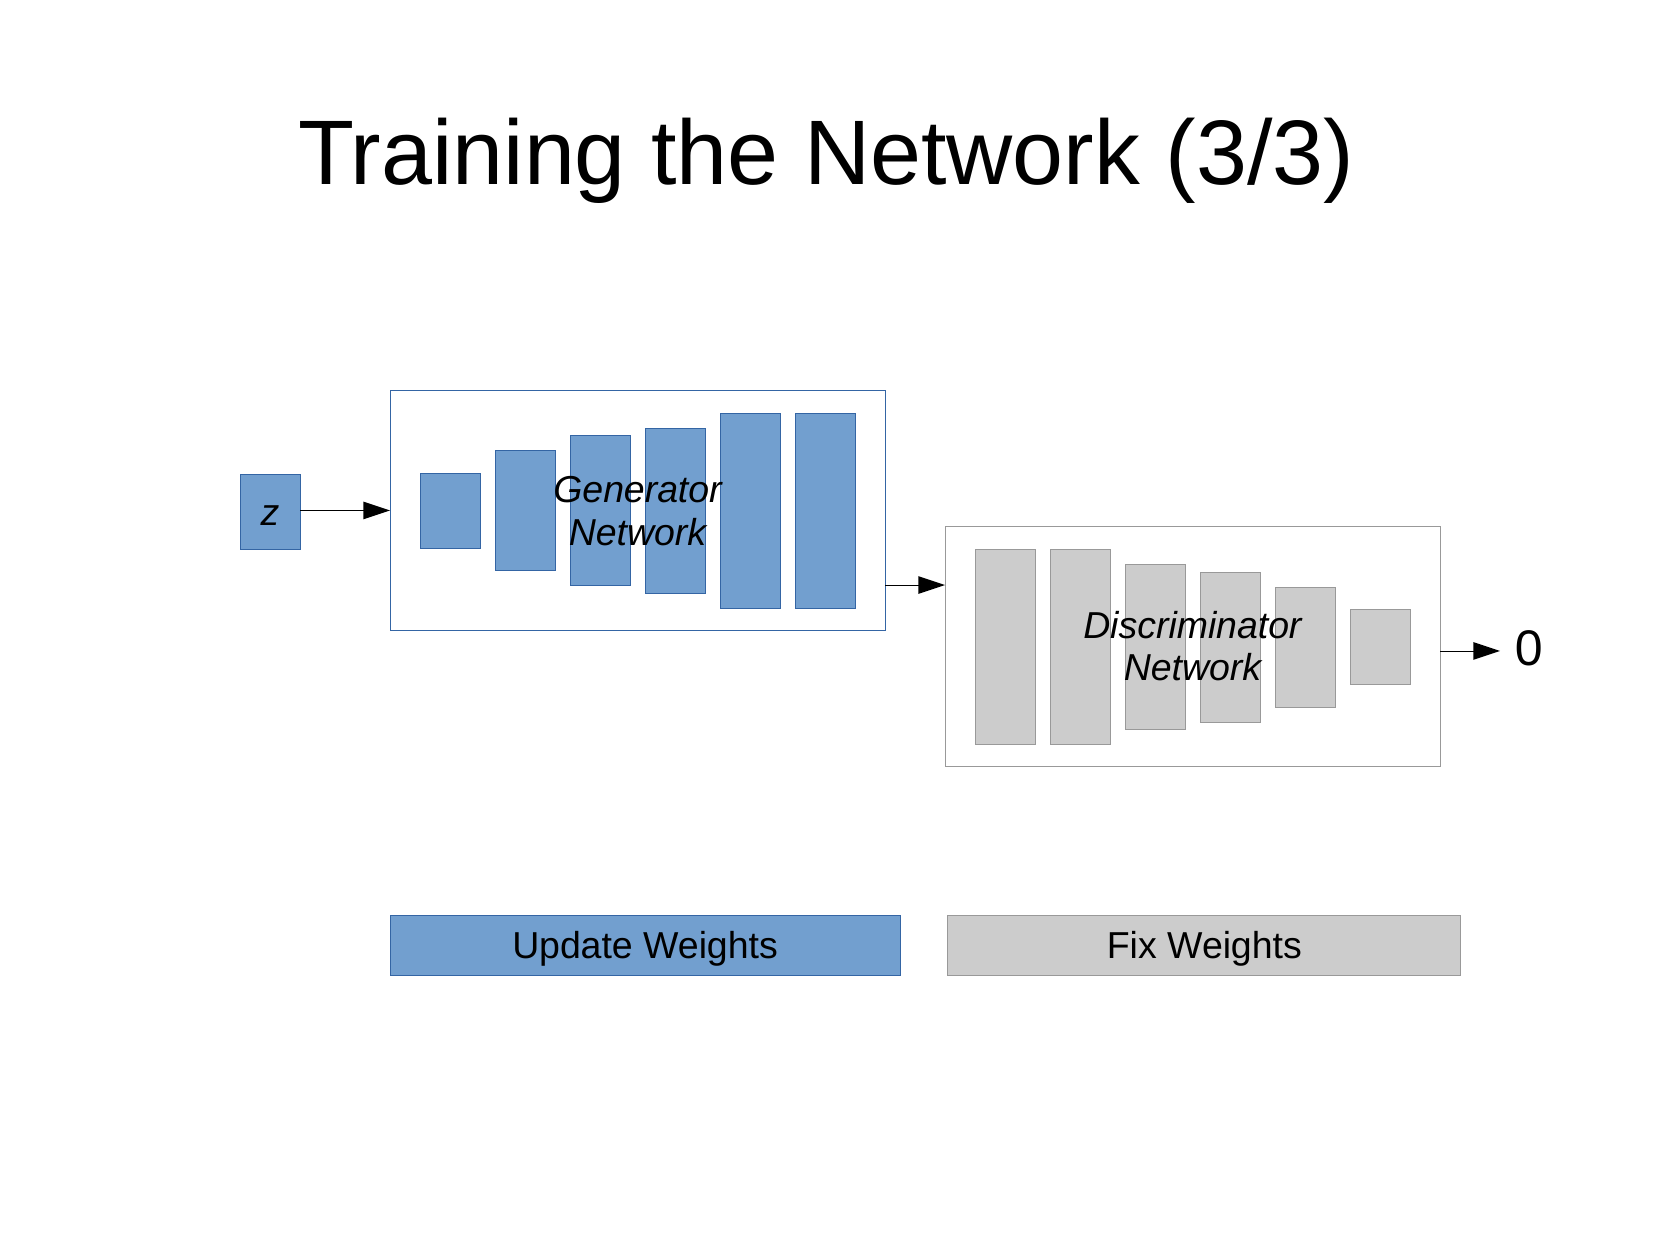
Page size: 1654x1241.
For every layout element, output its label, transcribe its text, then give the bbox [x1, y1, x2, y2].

text_box 0 [1500, 612, 1546, 683]
title Training the Network (3/3) [82, 49, 1571, 257]
text_box Update Weights [390, 915, 901, 976]
text_box Discriminator Network [945, 526, 1441, 767]
text_box Fix Weights [947, 915, 1461, 976]
text_box Generator Network [390, 390, 886, 631]
text_box z [240, 474, 301, 550]
